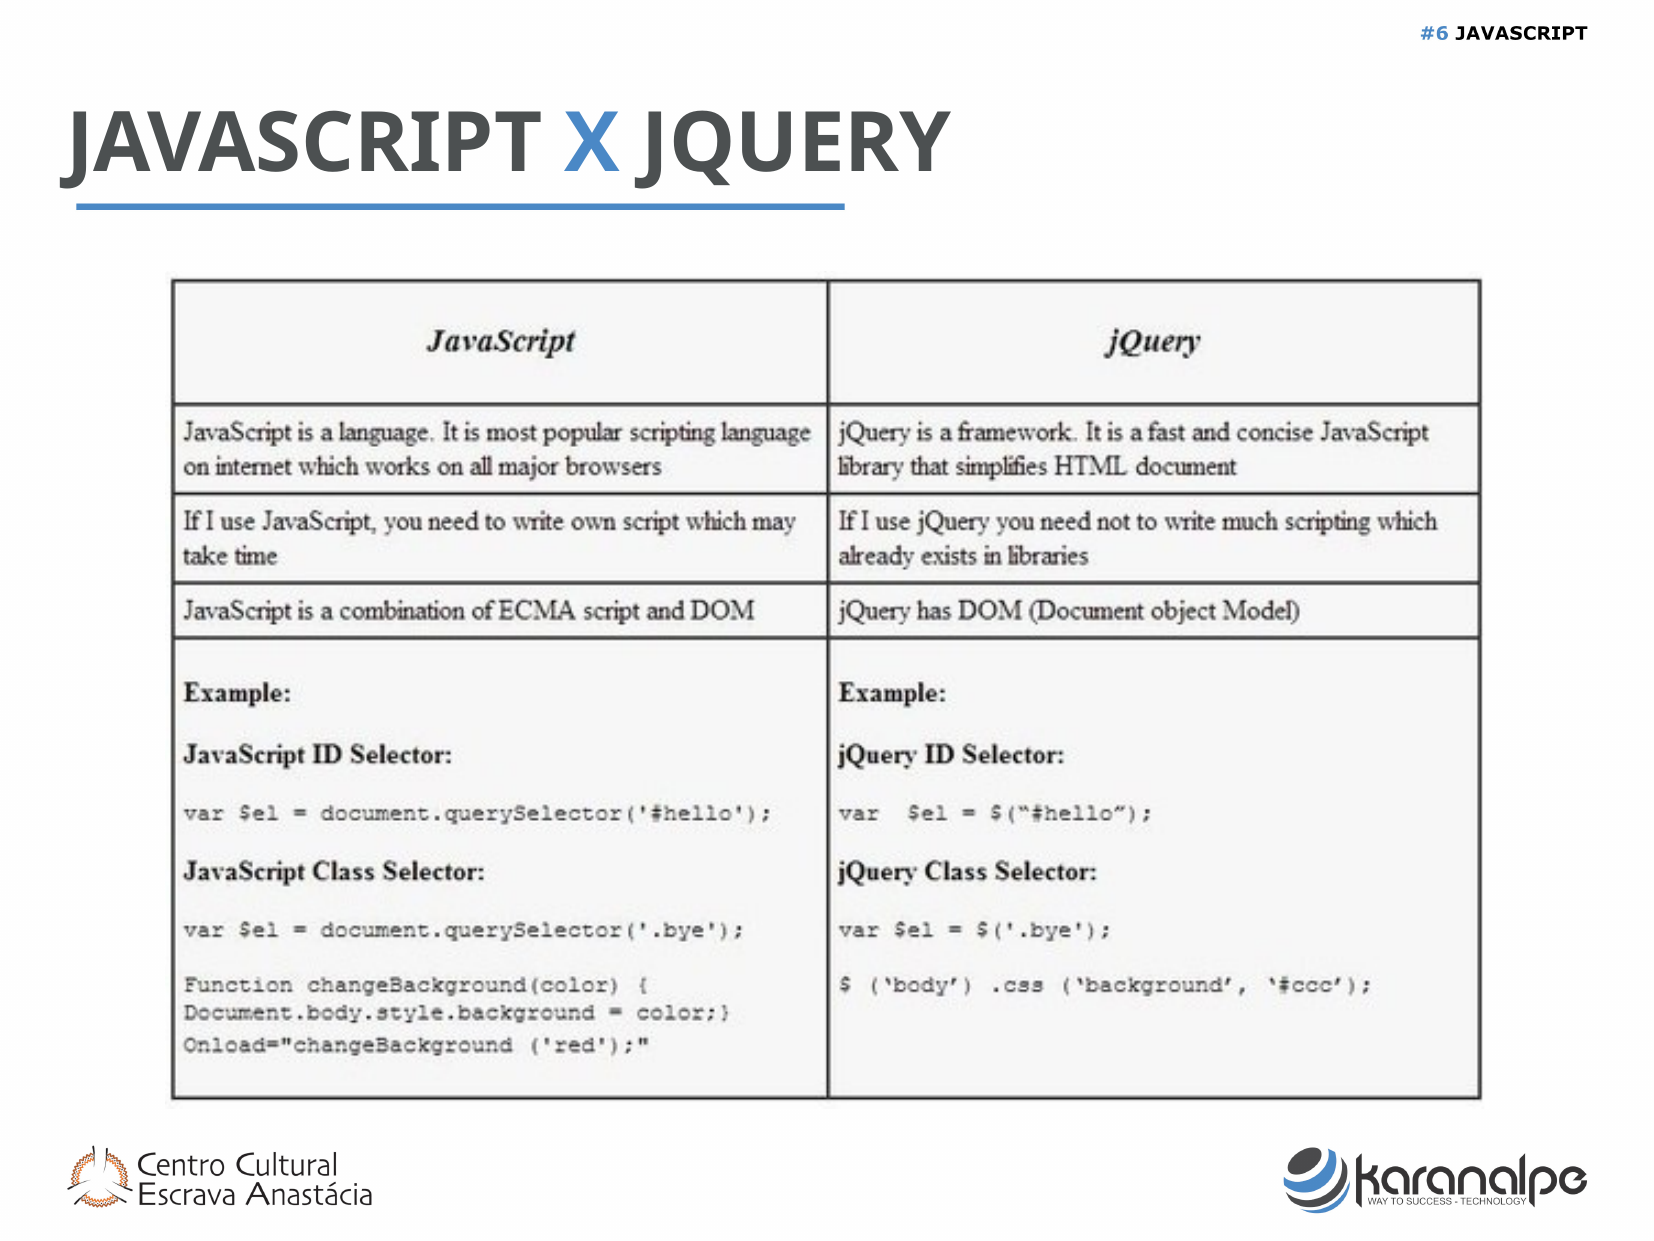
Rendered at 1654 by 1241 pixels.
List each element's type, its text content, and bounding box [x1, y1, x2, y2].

picture [0, 0, 1654, 1241]
title JAVASCRIPT X JQUERY [66, 35, 1555, 243]
